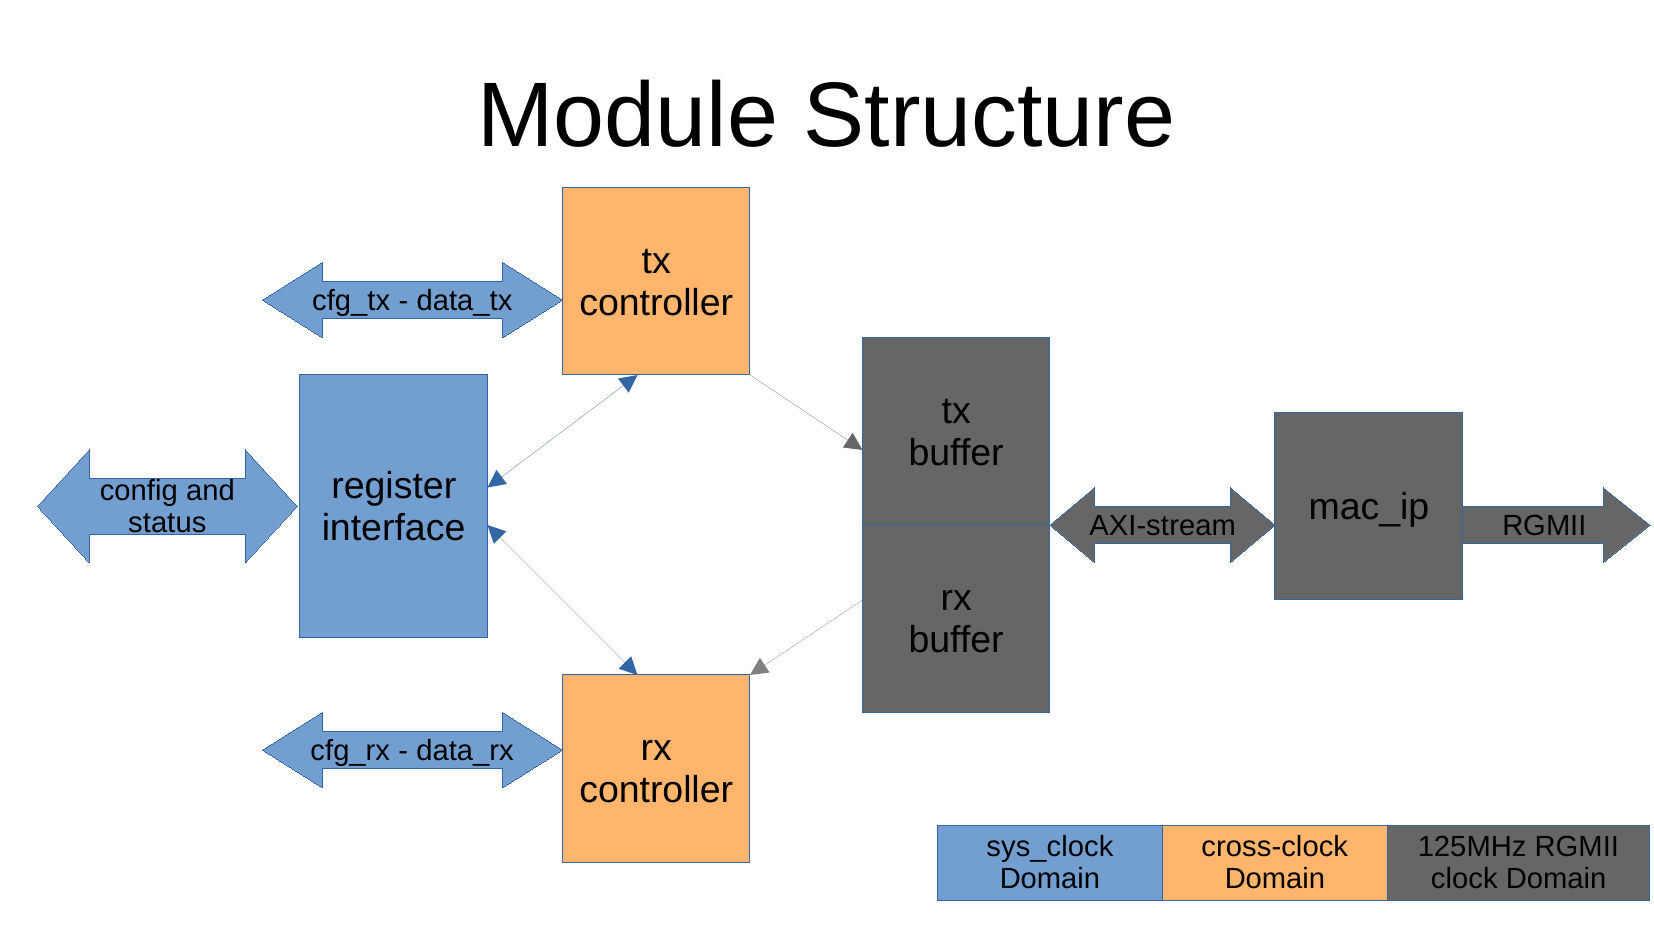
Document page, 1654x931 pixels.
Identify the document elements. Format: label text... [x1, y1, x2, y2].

text_box rx controller [562, 674, 750, 863]
text_box AXI-stream [1050, 487, 1276, 563]
text_box register interface [299, 374, 488, 638]
text_box rx buffer [862, 524, 1050, 713]
text_box mac_ip [1274, 412, 1463, 600]
text_box config and status [37, 449, 298, 563]
text_box tx controller [562, 187, 750, 375]
text_box cross-clock Domain [1162, 825, 1388, 901]
text_box sys_clock Domain [937, 825, 1162, 901]
text_box RGMII [1462, 487, 1651, 563]
text_box cfg_tx - data_tx [262, 262, 563, 338]
text_box tx buffer [862, 337, 1050, 524]
text_box cfg_rx - data_rx [262, 712, 563, 788]
title Module Structure [82, 37, 1571, 193]
text_box 125MHz RGMII clock Domain [1388, 825, 1650, 901]
